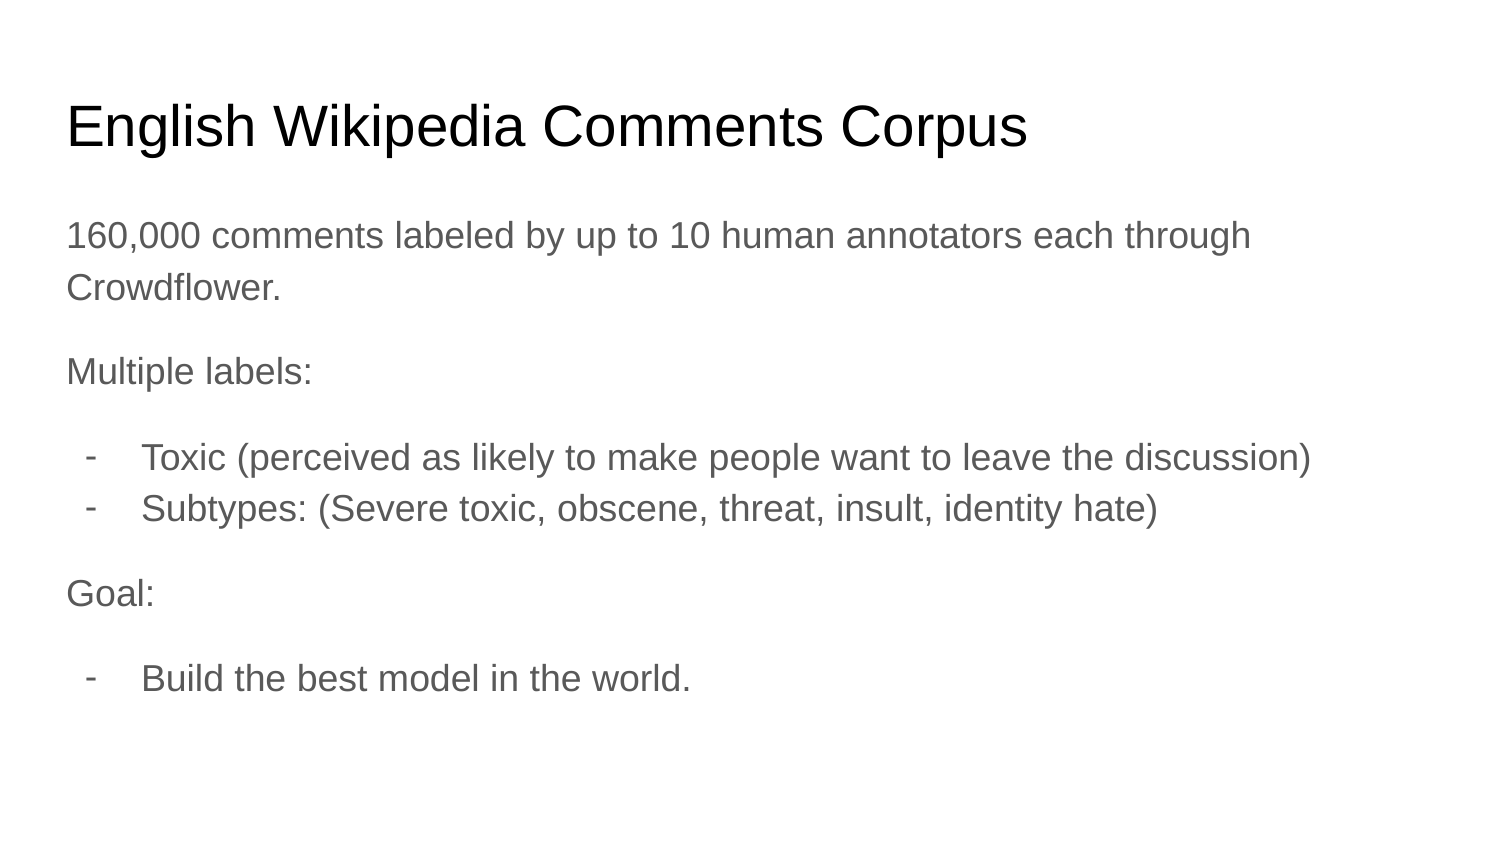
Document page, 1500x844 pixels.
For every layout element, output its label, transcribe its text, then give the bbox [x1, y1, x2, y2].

list 160,000 comments labeled by up to 10 human annotators each through Crowdflower. Multiple labels: Toxic (perceived as likely to make people want to leave the discussion) Subtypes: (Severe toxic, obscene, threat, insult, identity hate) Goal: Build the best model in the world. [51, 189, 1449, 750]
title English Wikipedia Comments Corpus [51, 72, 1449, 167]
